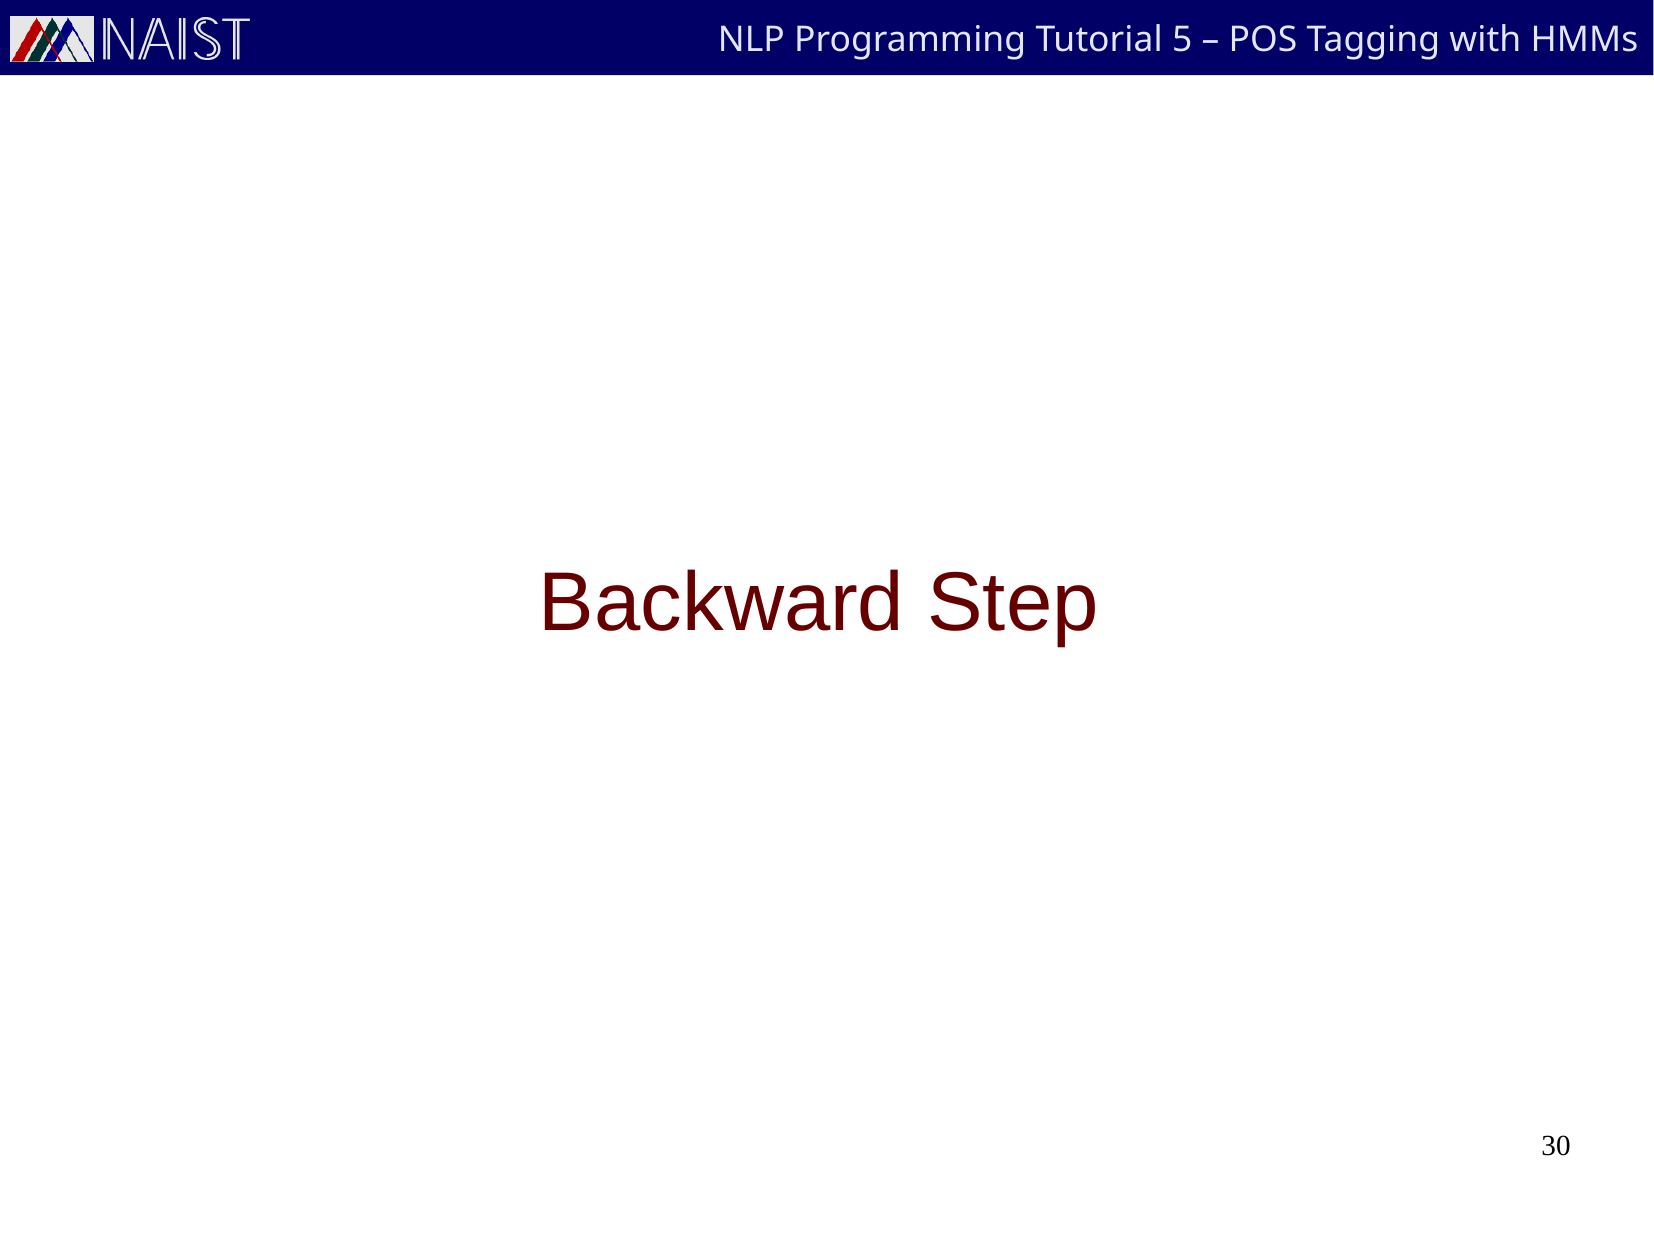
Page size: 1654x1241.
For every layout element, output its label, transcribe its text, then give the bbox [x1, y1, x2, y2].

title Backward Step [75, 506, 1564, 698]
picture [10, 16, 94, 62]
picture [102, 17, 251, 60]
